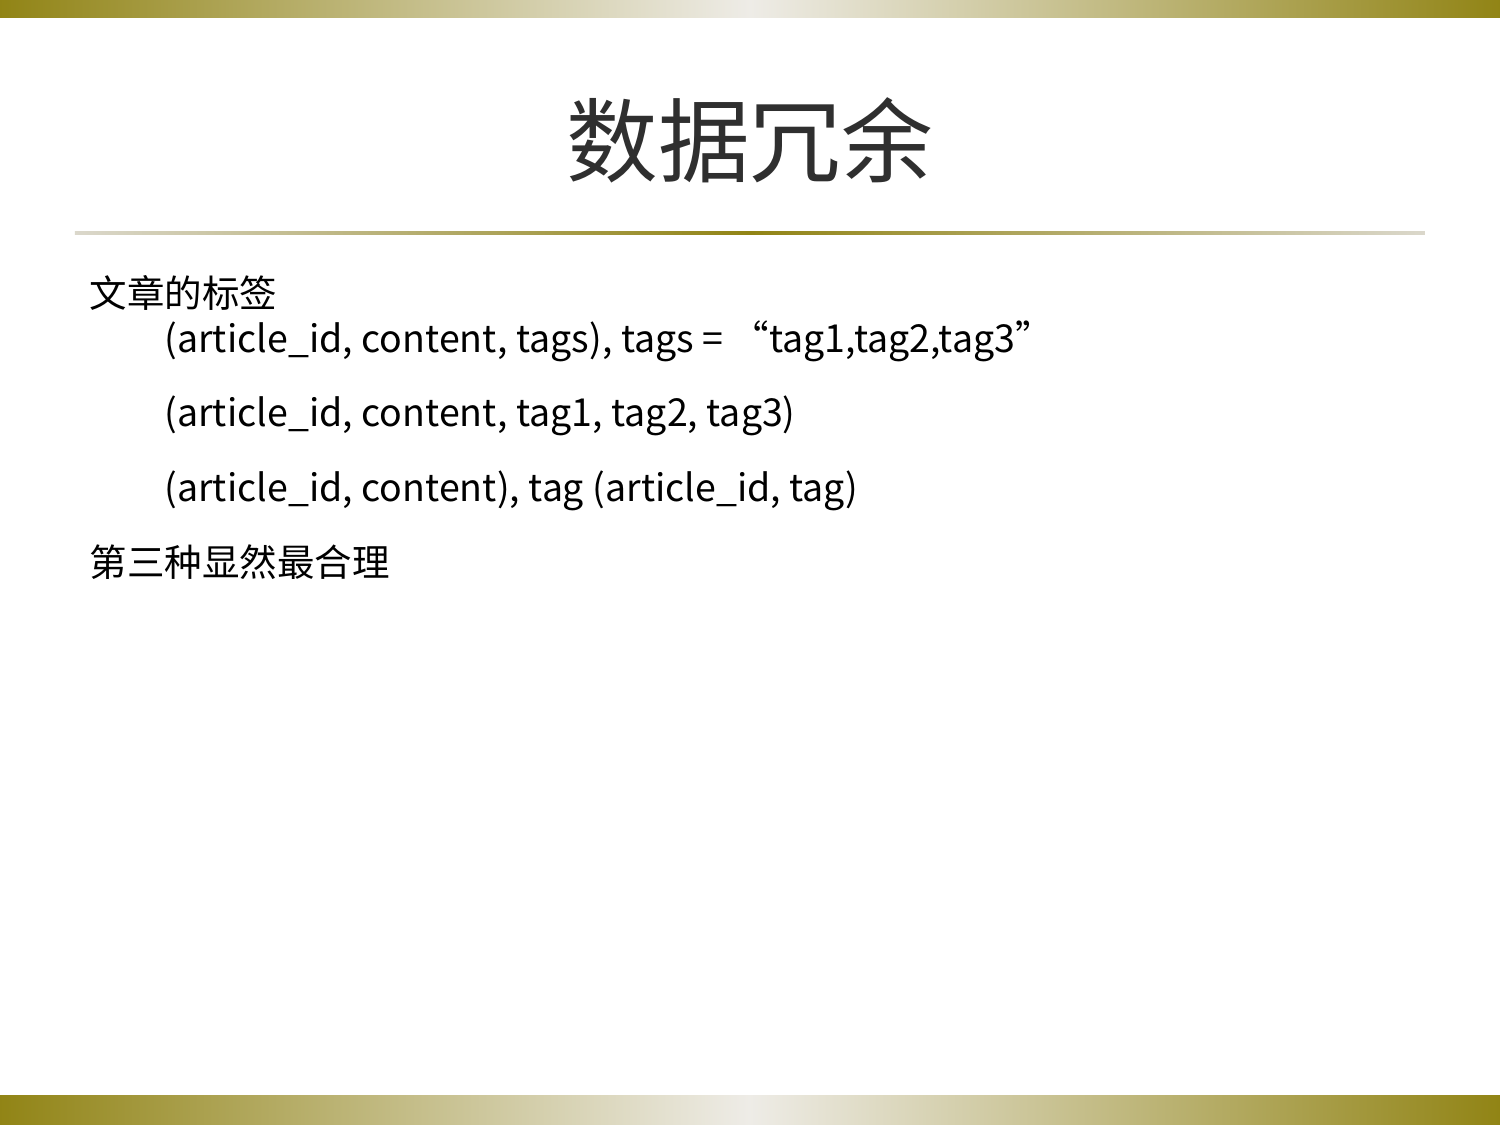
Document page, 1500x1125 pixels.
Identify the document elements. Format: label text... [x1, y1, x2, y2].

list 文章的标签 (article_id, content, tags), tags = “tag1,tag2,tag3” (article_id, content, tag1, tag2, tag3) (article_id, content), tag (article_id, tag) 第三种显然最合理 [75, 262, 1425, 1032]
title 数据冗余 [75, 45, 1425, 233]
